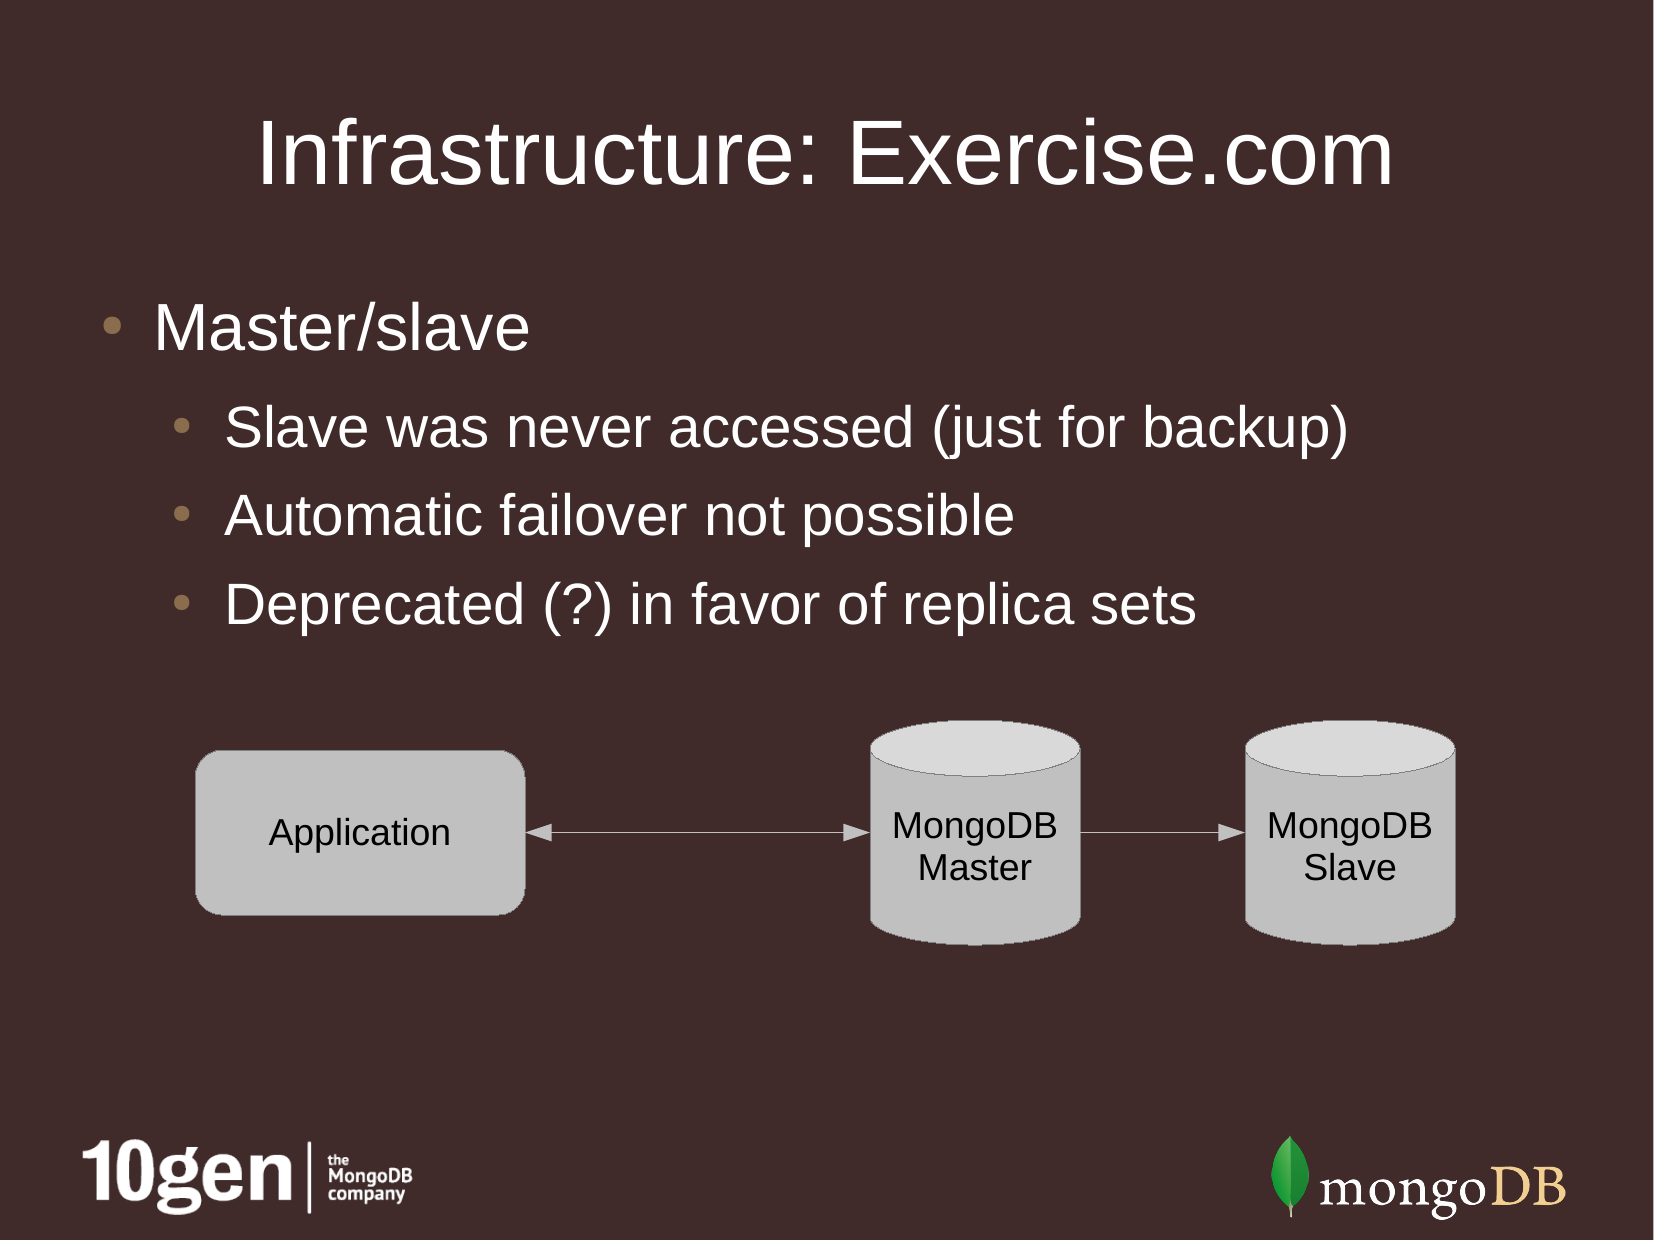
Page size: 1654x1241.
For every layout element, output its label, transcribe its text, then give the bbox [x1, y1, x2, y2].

text_box MongoDB Slave [1245, 749, 1456, 946]
text_box MongoDB Master [870, 749, 1081, 946]
picture [82, 1139, 413, 1215]
list Master/slave Slave was never accessed (just for backup) Automatic failover not possible Deprecated (?) in favor of replica sets [82, 290, 1571, 1109]
text_box Application [195, 750, 526, 916]
title Infrastructure: Exercise.com [82, 49, 1571, 257]
picture [1260, 1124, 1576, 1230]
